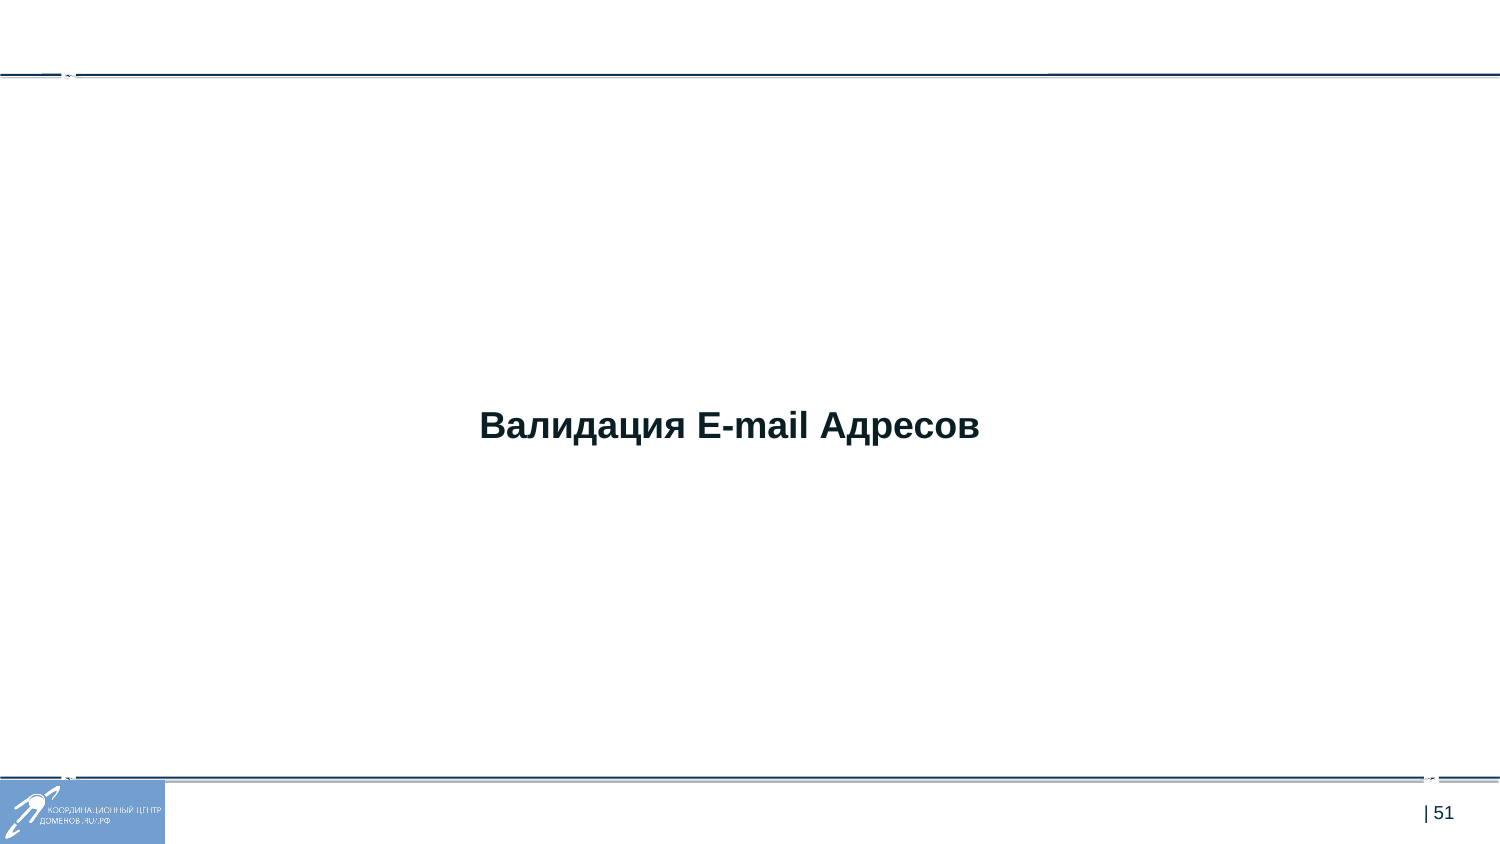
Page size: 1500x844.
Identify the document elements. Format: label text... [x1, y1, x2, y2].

title Валидация E-mail Адресов [72, 385, 1388, 441]
picture [0, 779, 166, 844]
